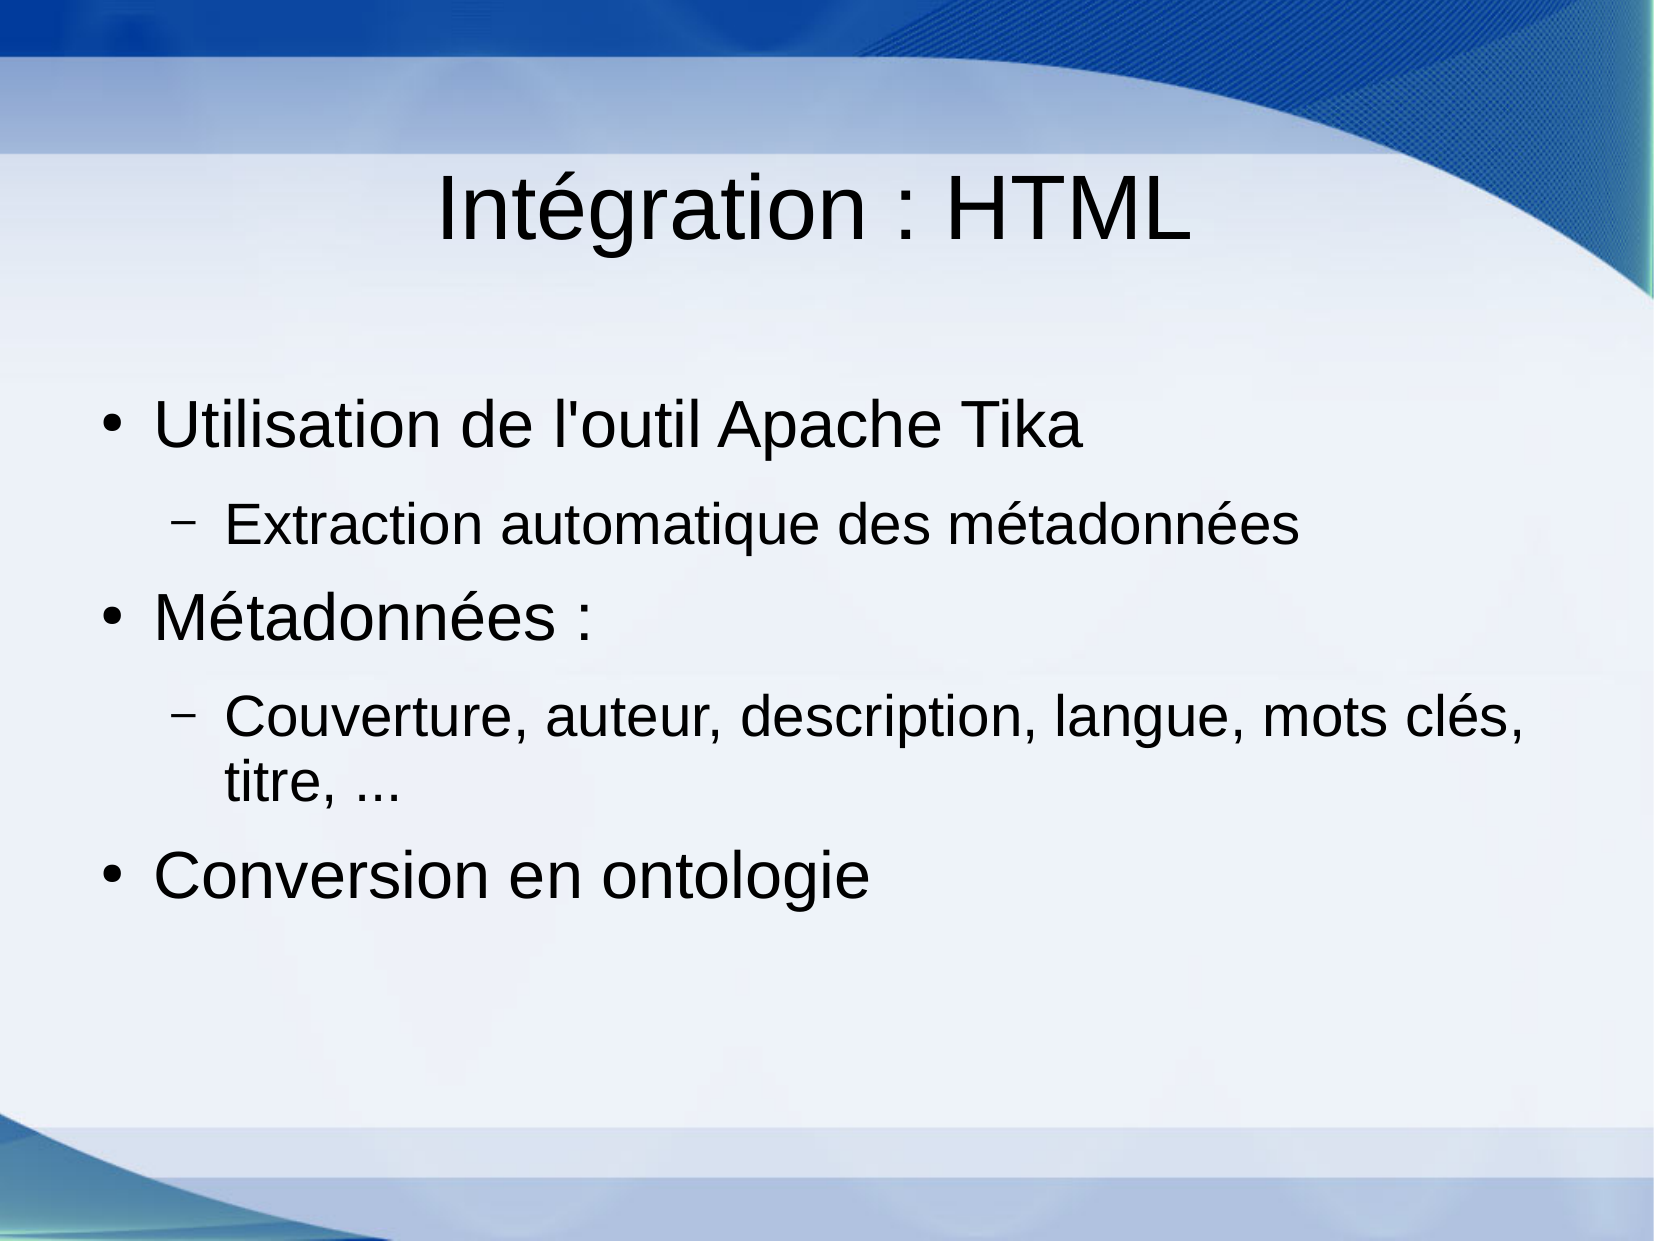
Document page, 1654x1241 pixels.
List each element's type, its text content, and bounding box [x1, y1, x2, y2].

picture [0, 0, 1654, 1241]
title Intégration : HTML [70, 155, 1560, 260]
list Utilisation de l'outil Apache Tika Extraction automatique des métadonnées Métadonnées : Couverture, auteur, description, langue, mots clés, titre, ... Conversion en ontologie [82, 290, 1538, 1010]
